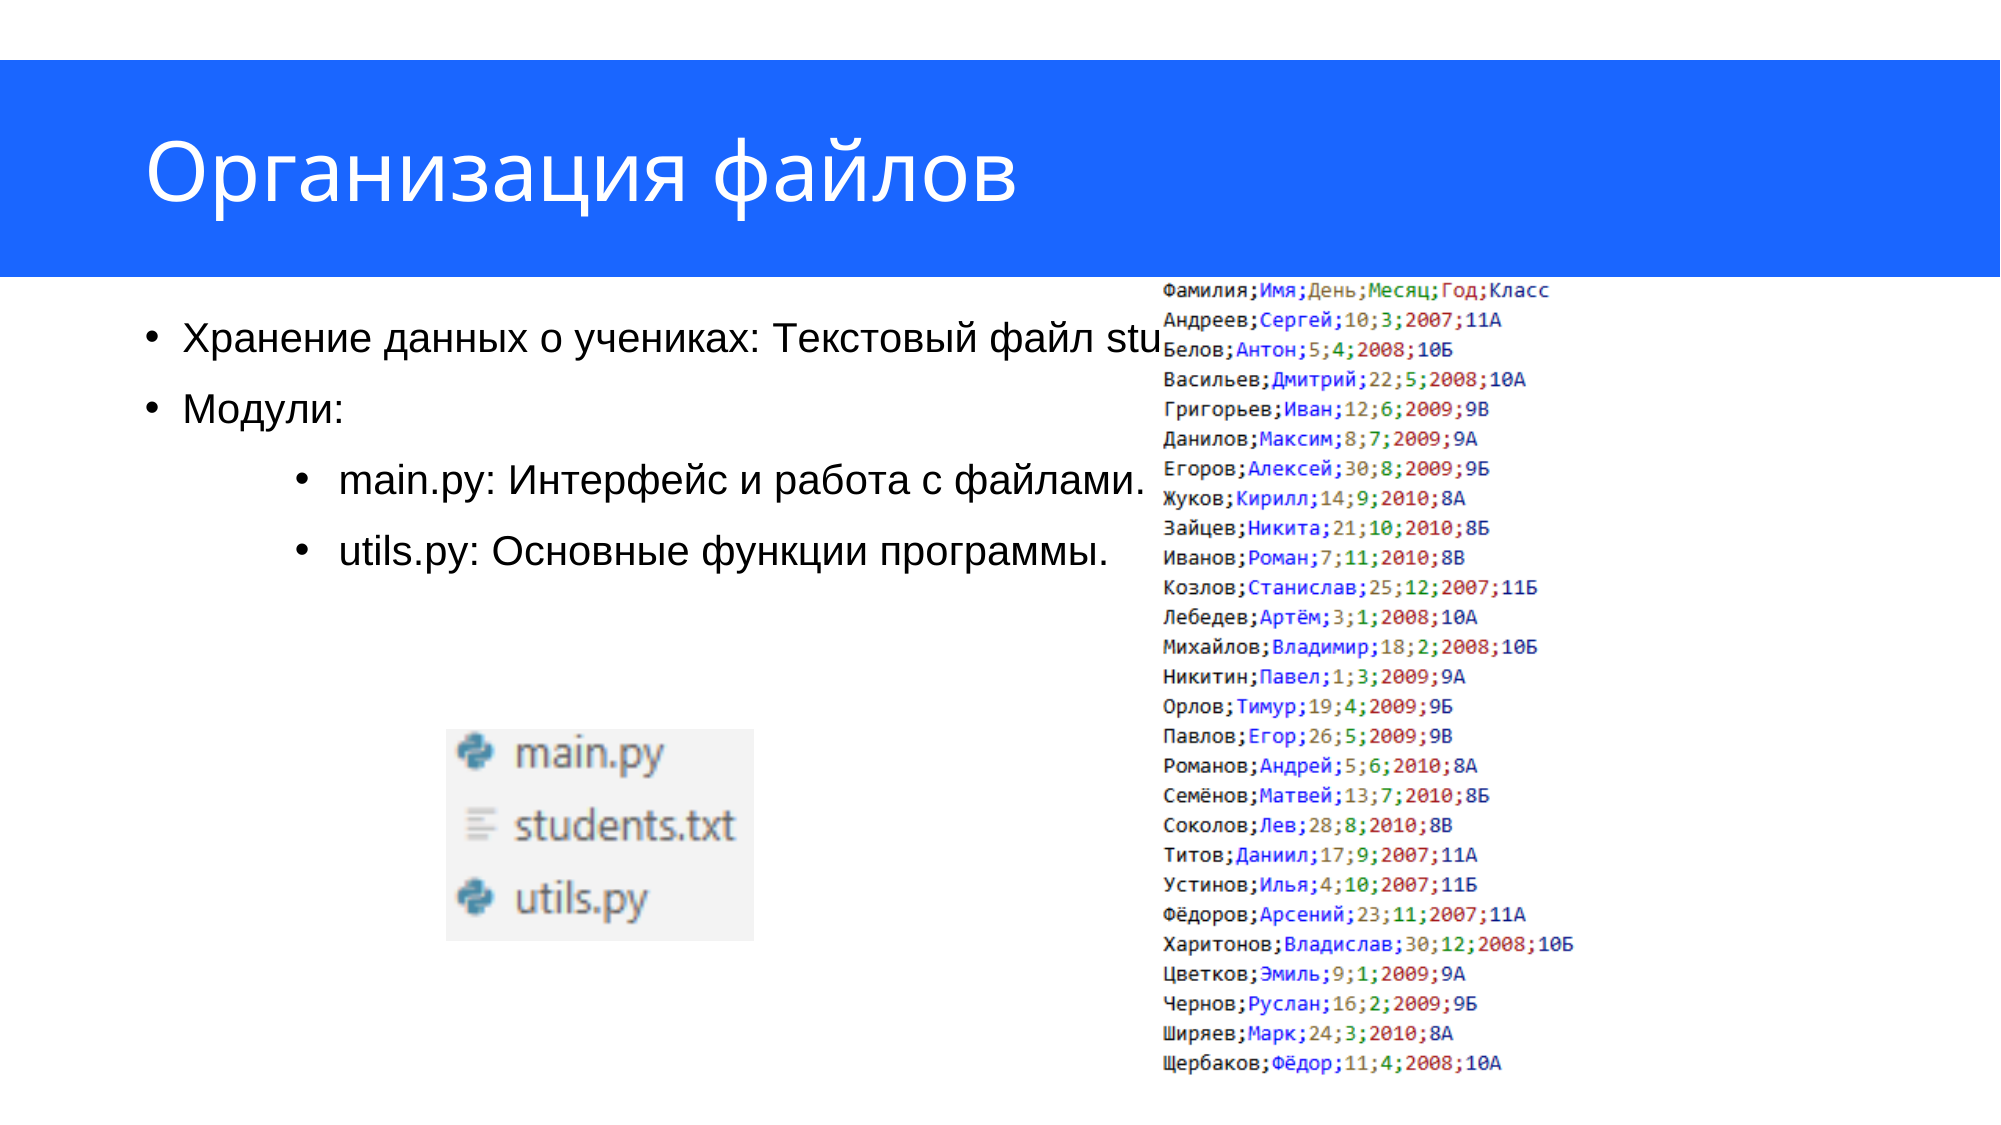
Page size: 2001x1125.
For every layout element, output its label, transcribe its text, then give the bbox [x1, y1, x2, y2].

title Организация файлов [137, 59, 1863, 278]
list Хранение данных о учениках: Текстовый файл students.txt Модули:​ main.py: Интерфейс и работа с файлами.​ utils.py: Основные функции программы. [148, 298, 1159, 993]
picture [1159, 277, 1587, 1078]
picture [446, 729, 754, 941]
